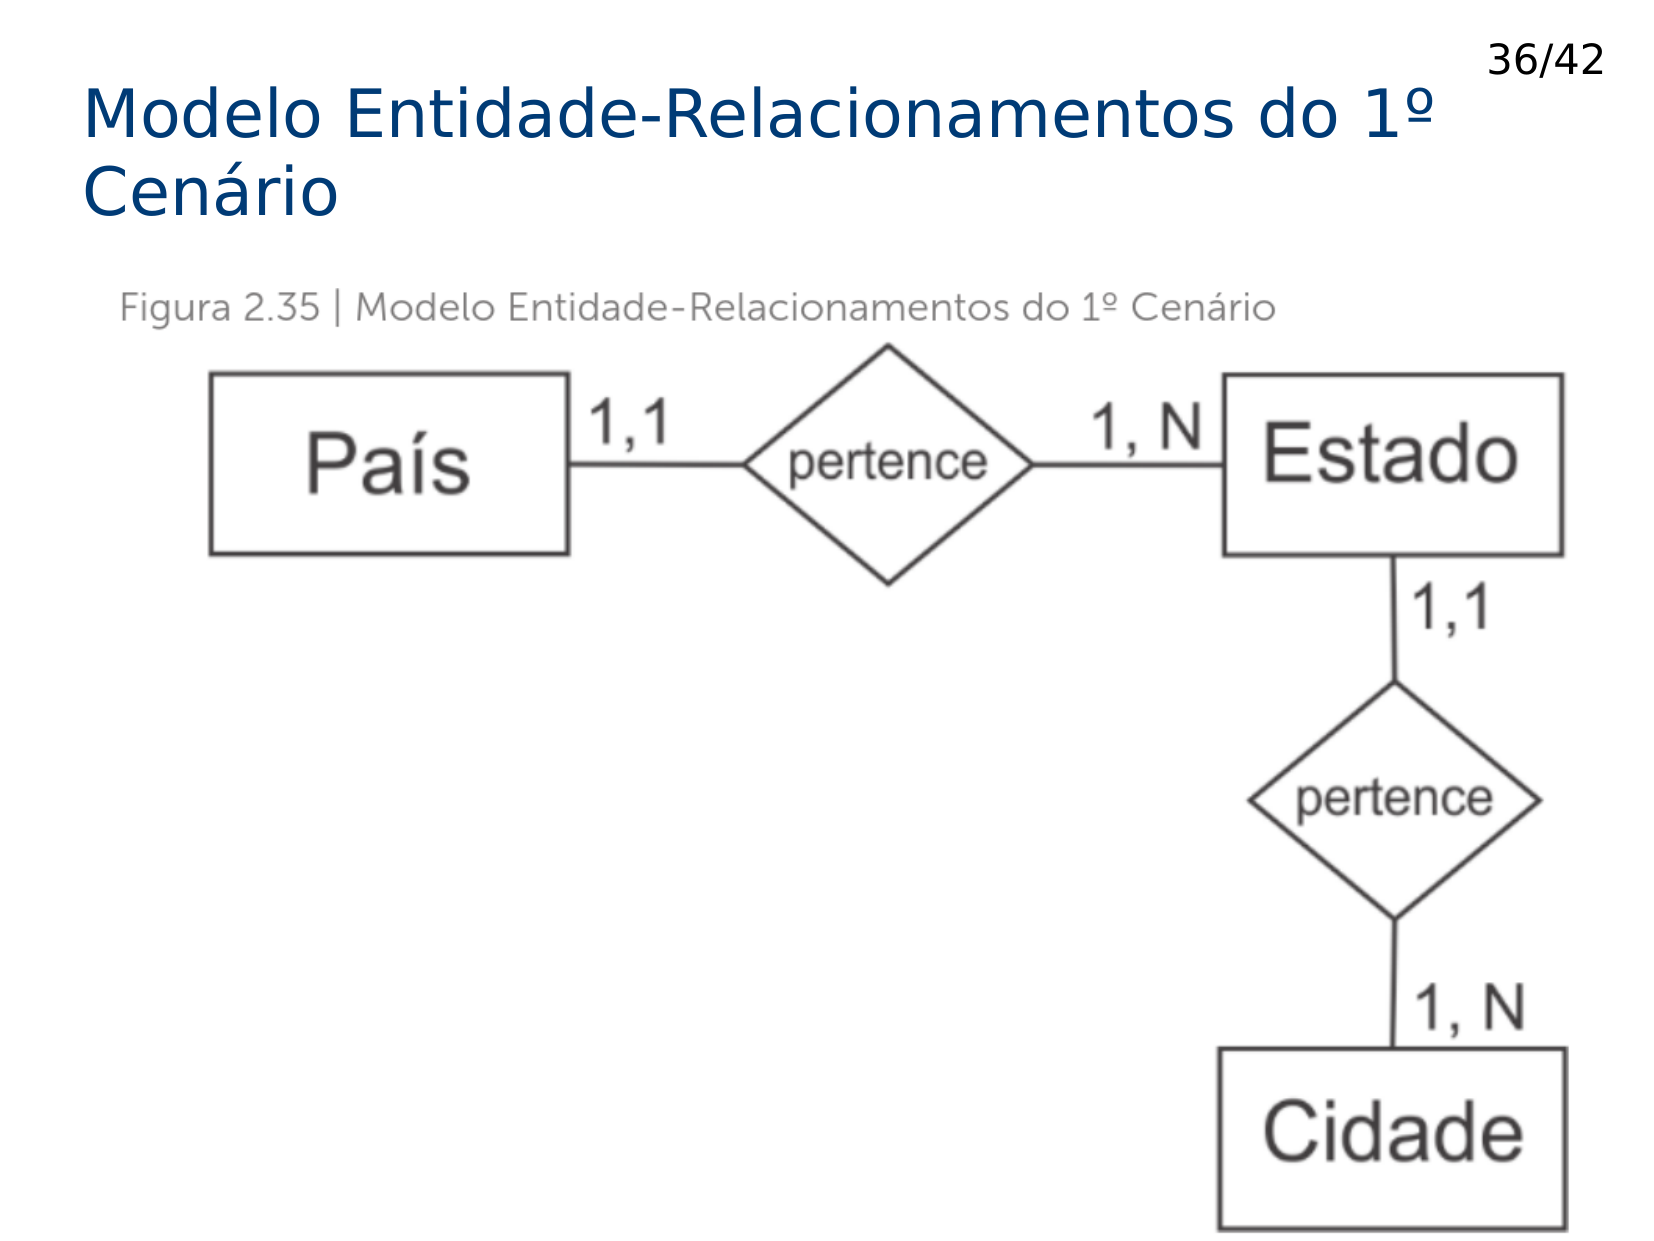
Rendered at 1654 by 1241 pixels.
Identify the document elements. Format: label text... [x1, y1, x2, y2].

title Modelo Entidade-Relacionamentos do 1º Cenário [82, 75, 1571, 231]
picture [120, 288, 1580, 1241]
